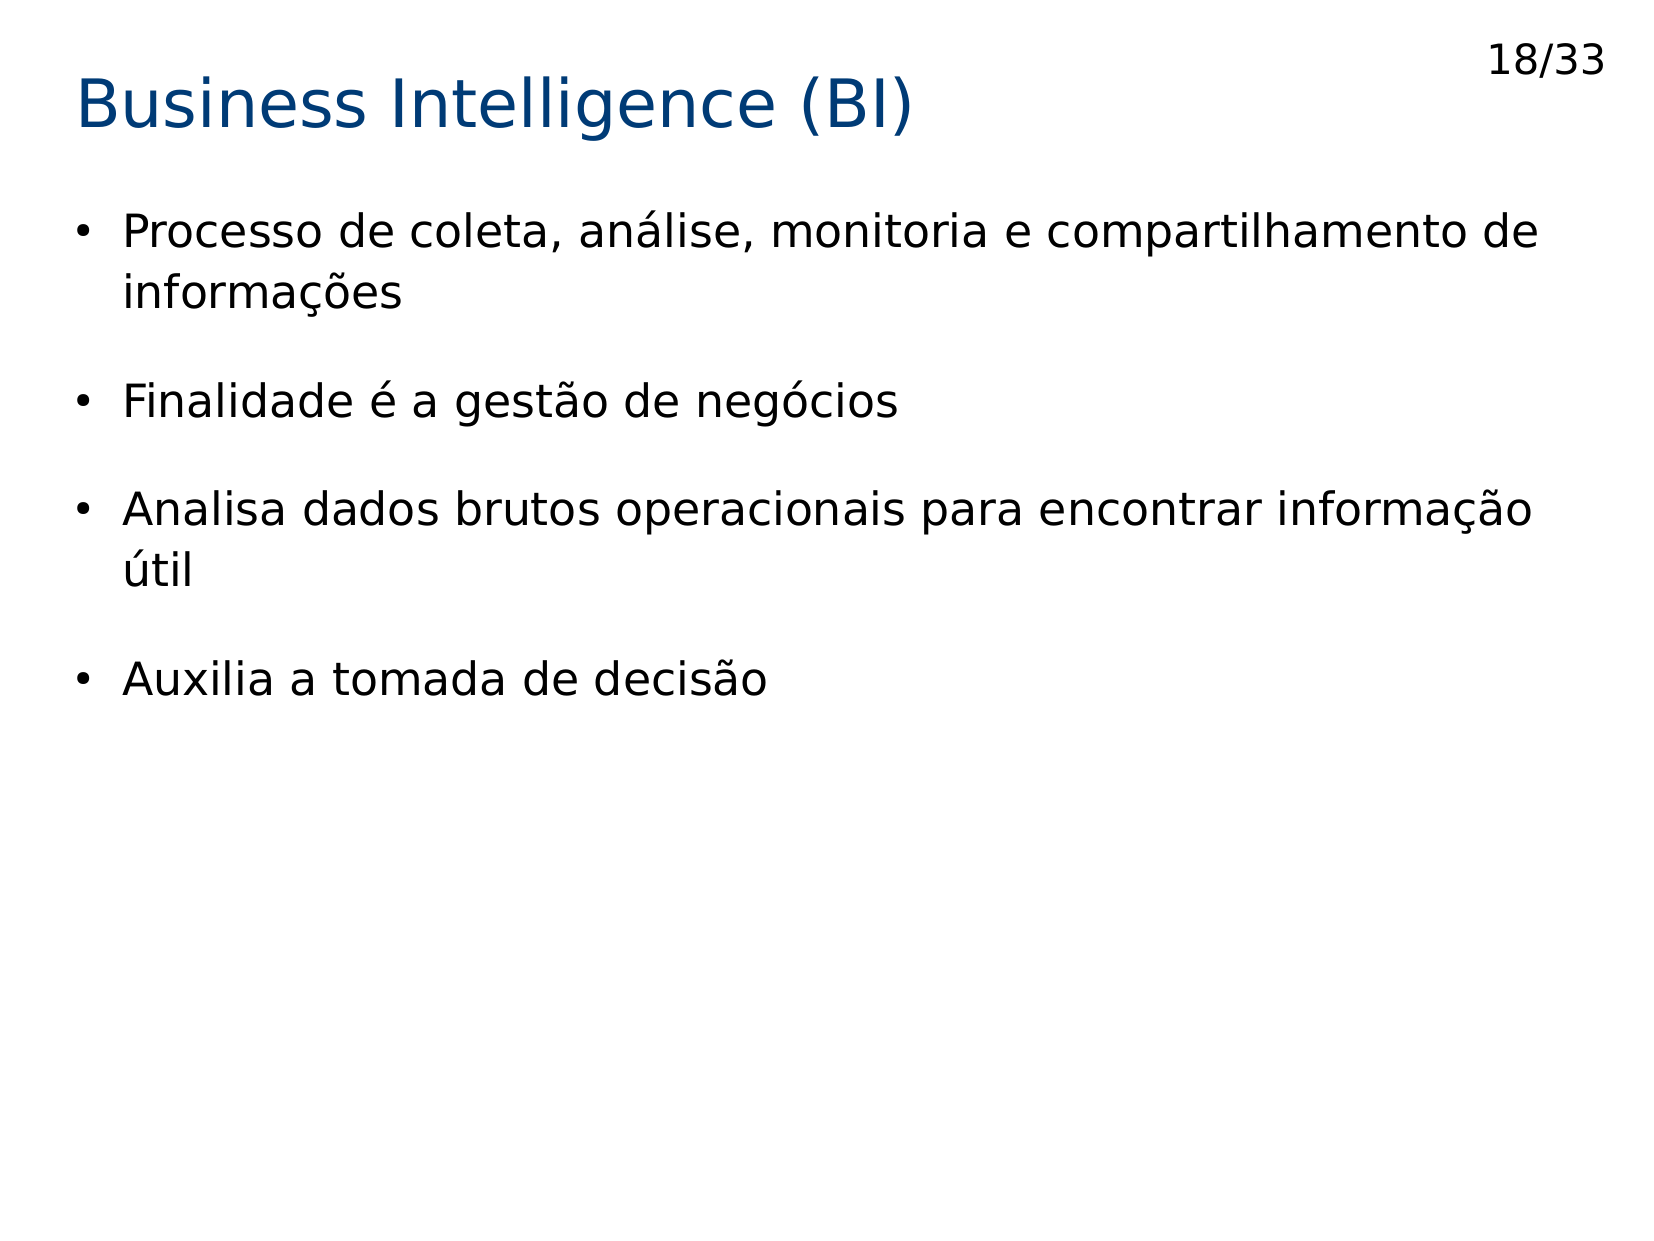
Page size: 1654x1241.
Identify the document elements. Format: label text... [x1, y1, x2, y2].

list Processo de coleta, análise, monitoria e compartilhamento de informações Finalidade é a gestão de negócios Analisa dados brutos operacionais para encontrar informação útil Auxilia a tomada de decisão [75, 196, 1601, 1171]
title Business Intelligence (BI) [75, 33, 1425, 175]
